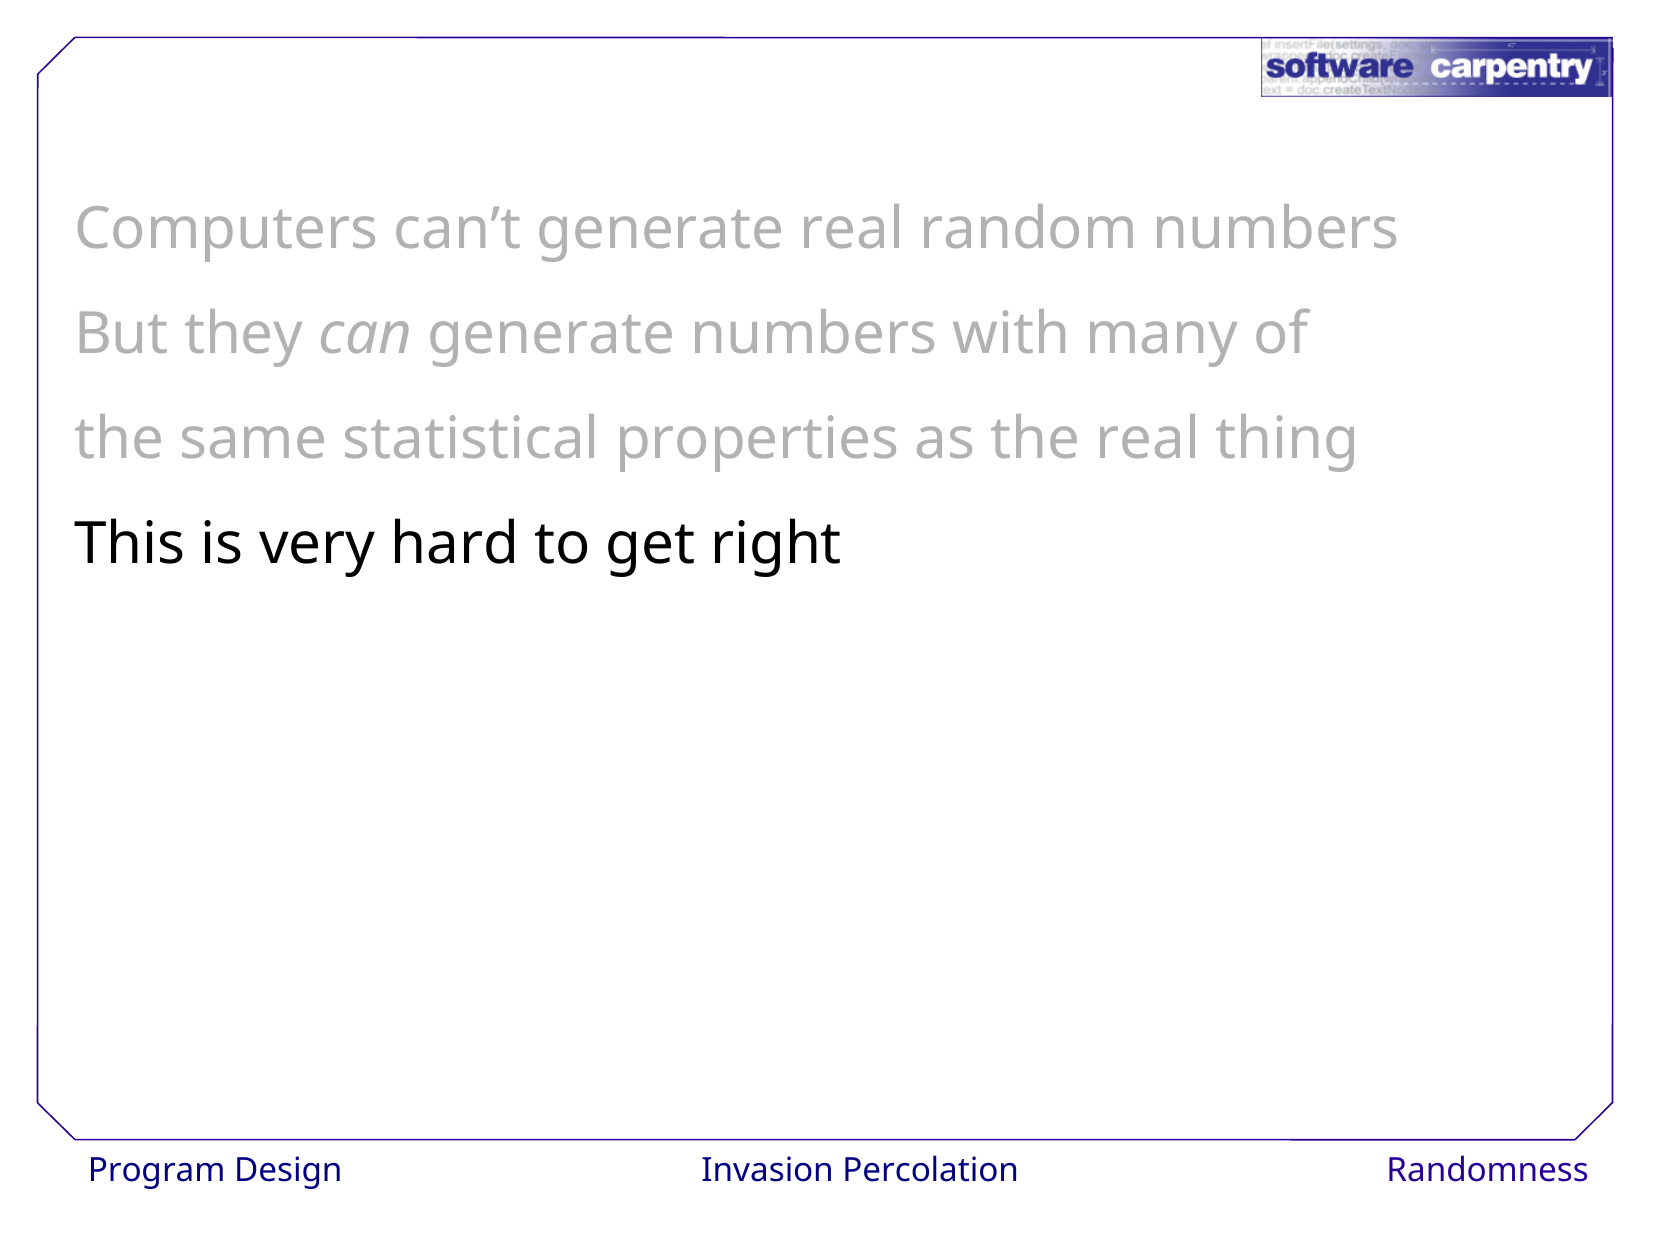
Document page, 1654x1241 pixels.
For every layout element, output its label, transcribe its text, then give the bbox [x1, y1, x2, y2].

text_box Computers can’t generate real random numbers But they can generate numbers with many of the same statistical properties as the real thing This is very hard to get right [59, 147, 1565, 583]
picture [1261, 39, 1613, 97]
